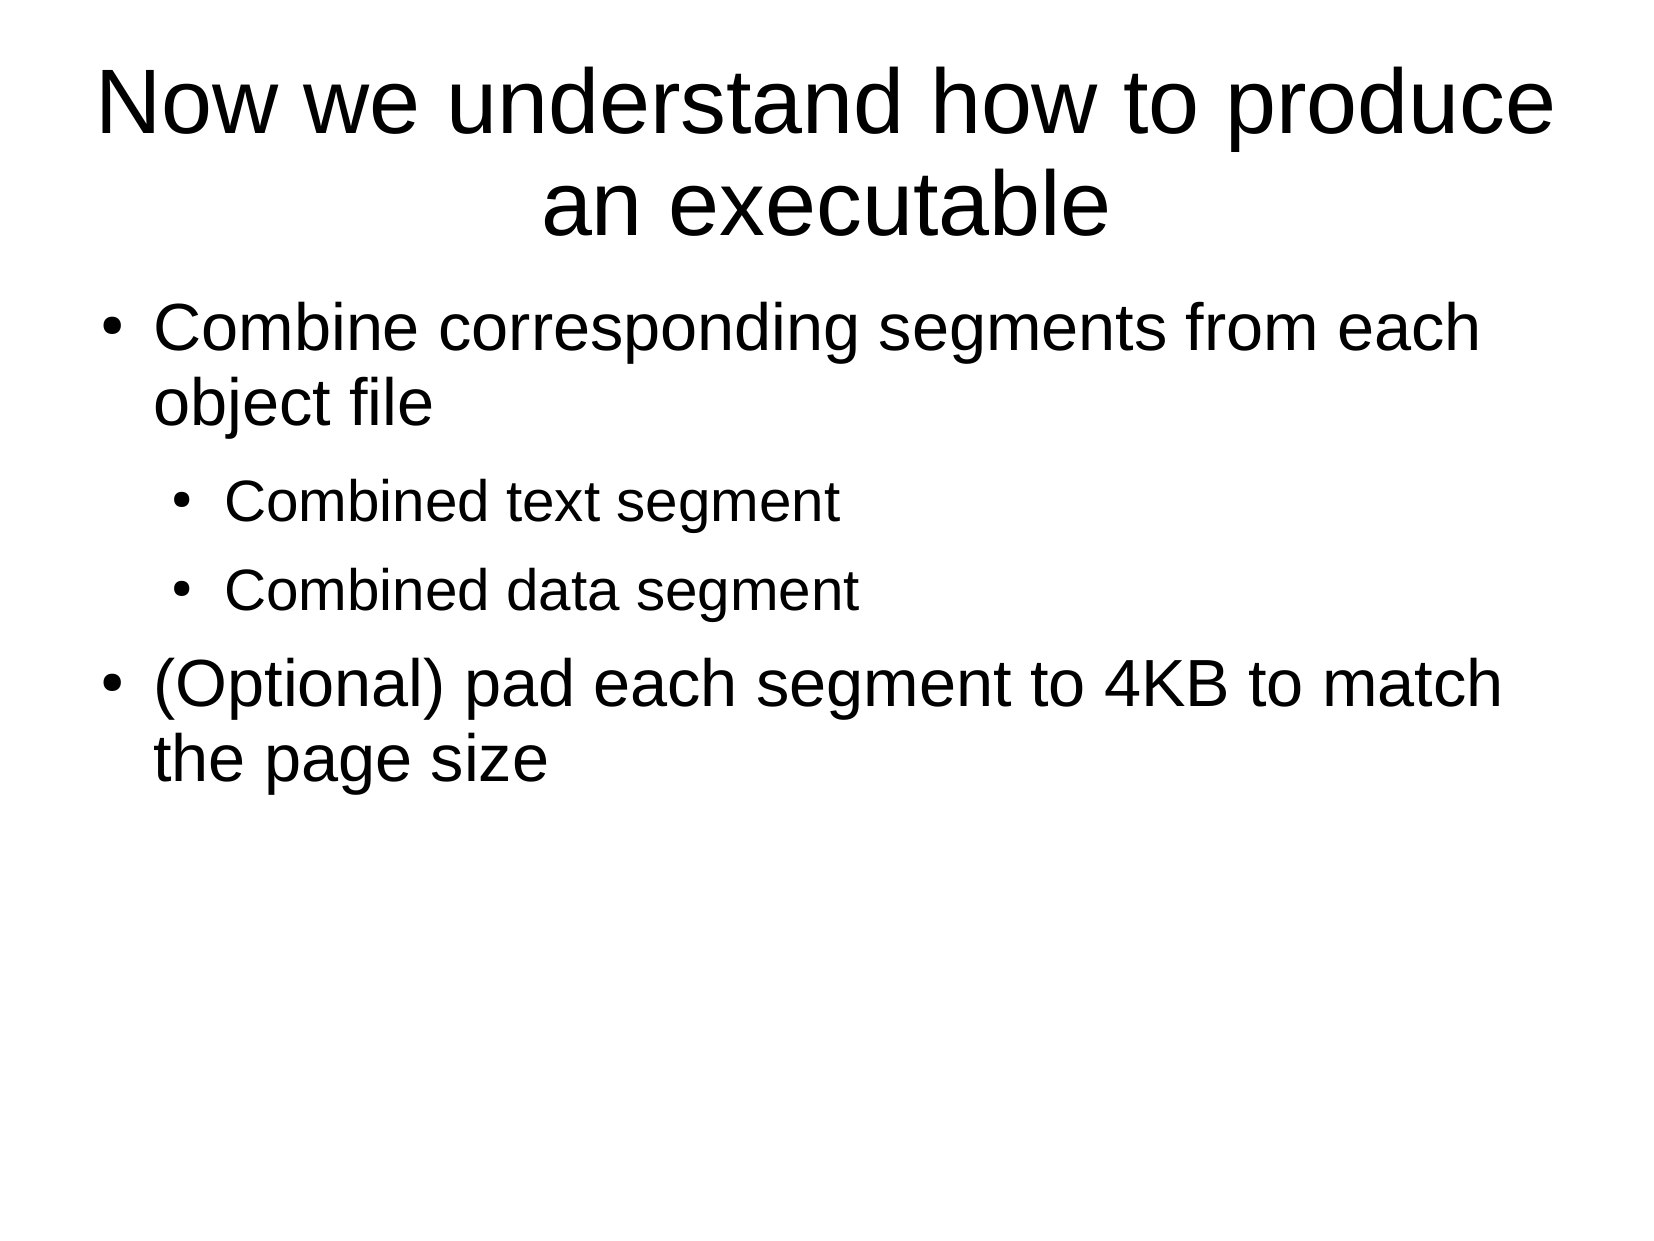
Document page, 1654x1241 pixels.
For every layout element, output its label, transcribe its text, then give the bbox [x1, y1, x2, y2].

title Now we understand how to produce an executable [82, 49, 1571, 257]
list Combine corresponding segments from each object file Combined text segment Combined data segment (Optional) pad each segment to 4KB to match the page size [82, 290, 1571, 1010]
